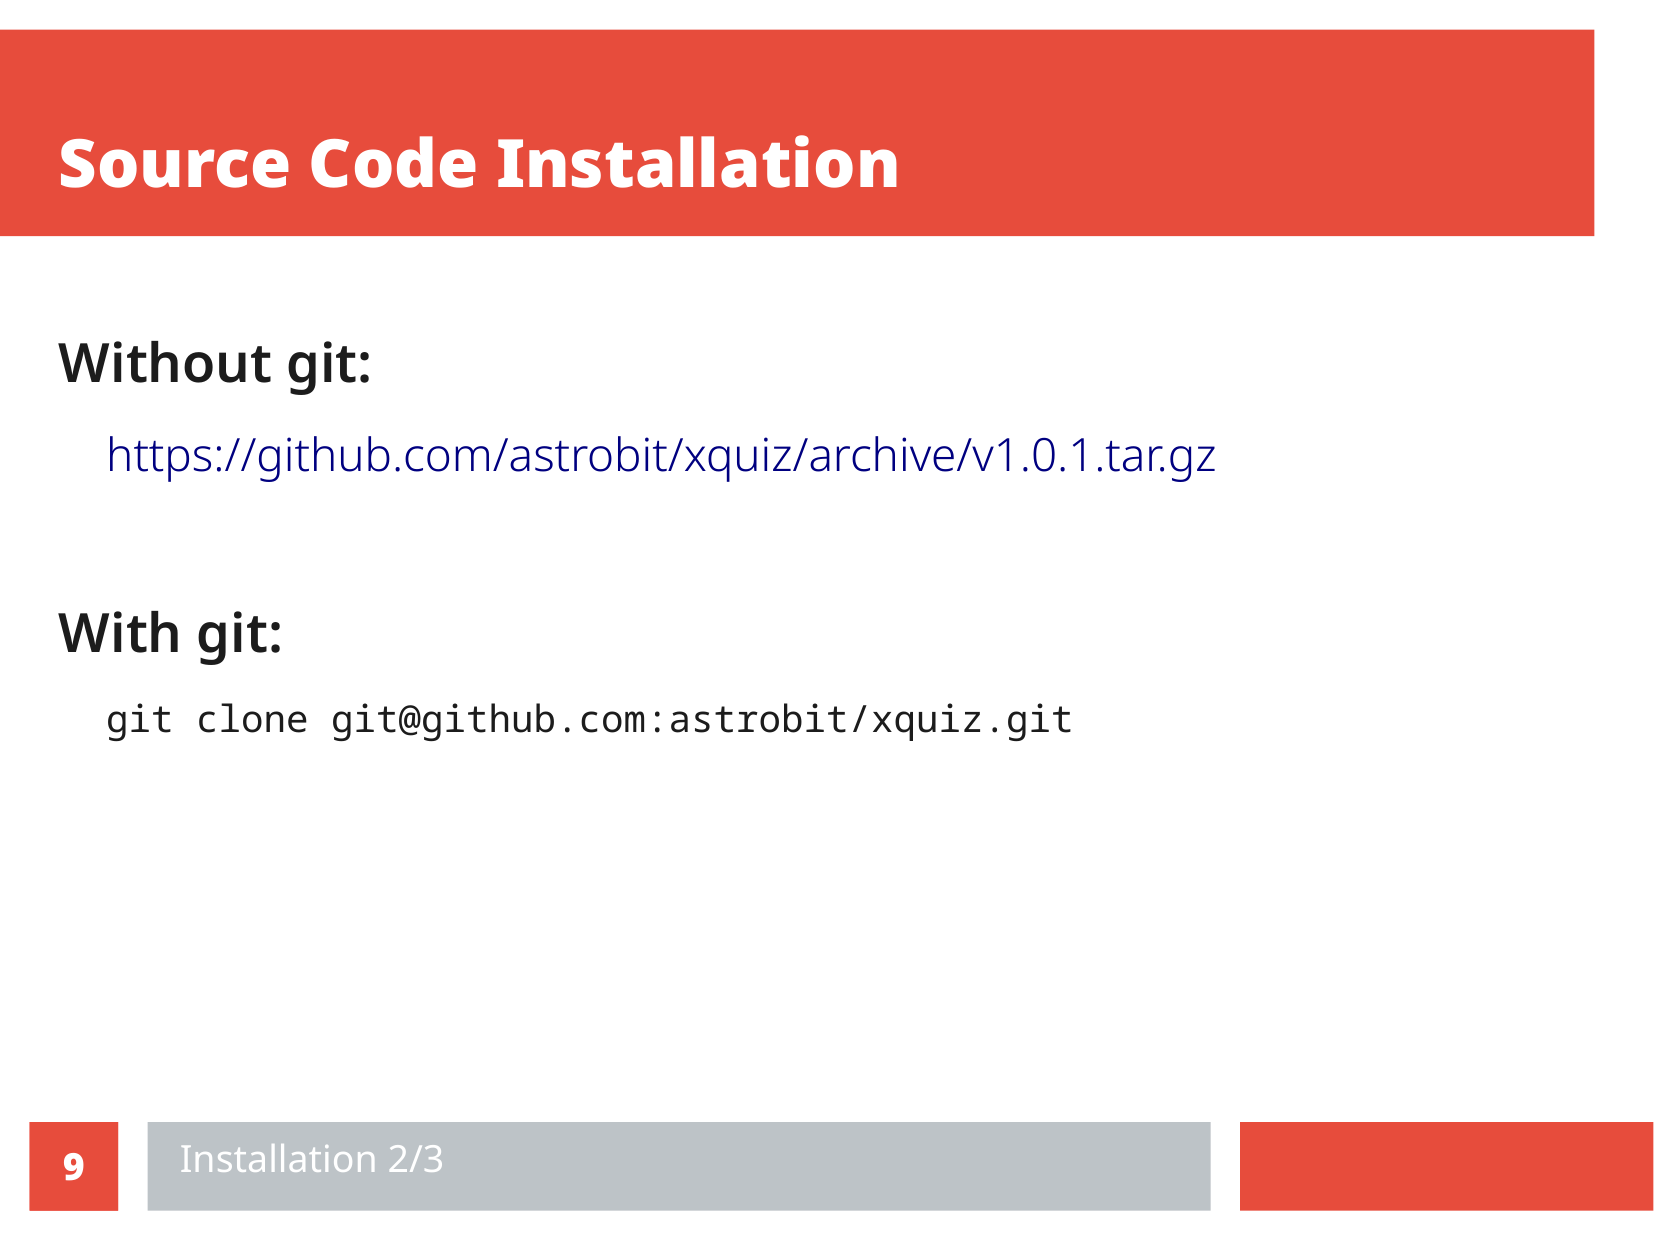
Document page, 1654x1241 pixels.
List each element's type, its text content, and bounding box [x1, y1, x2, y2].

text_box Installation 2/3 [165, 1125, 736, 1184]
list Without git: https://github.com/astrobit/xquiz/archive/v1.0.1.tar.gz With git: git clone git@github.com:astrobit/xquiz.git [59, 324, 1565, 1093]
title Source Code Installation [59, 59, 1595, 207]
